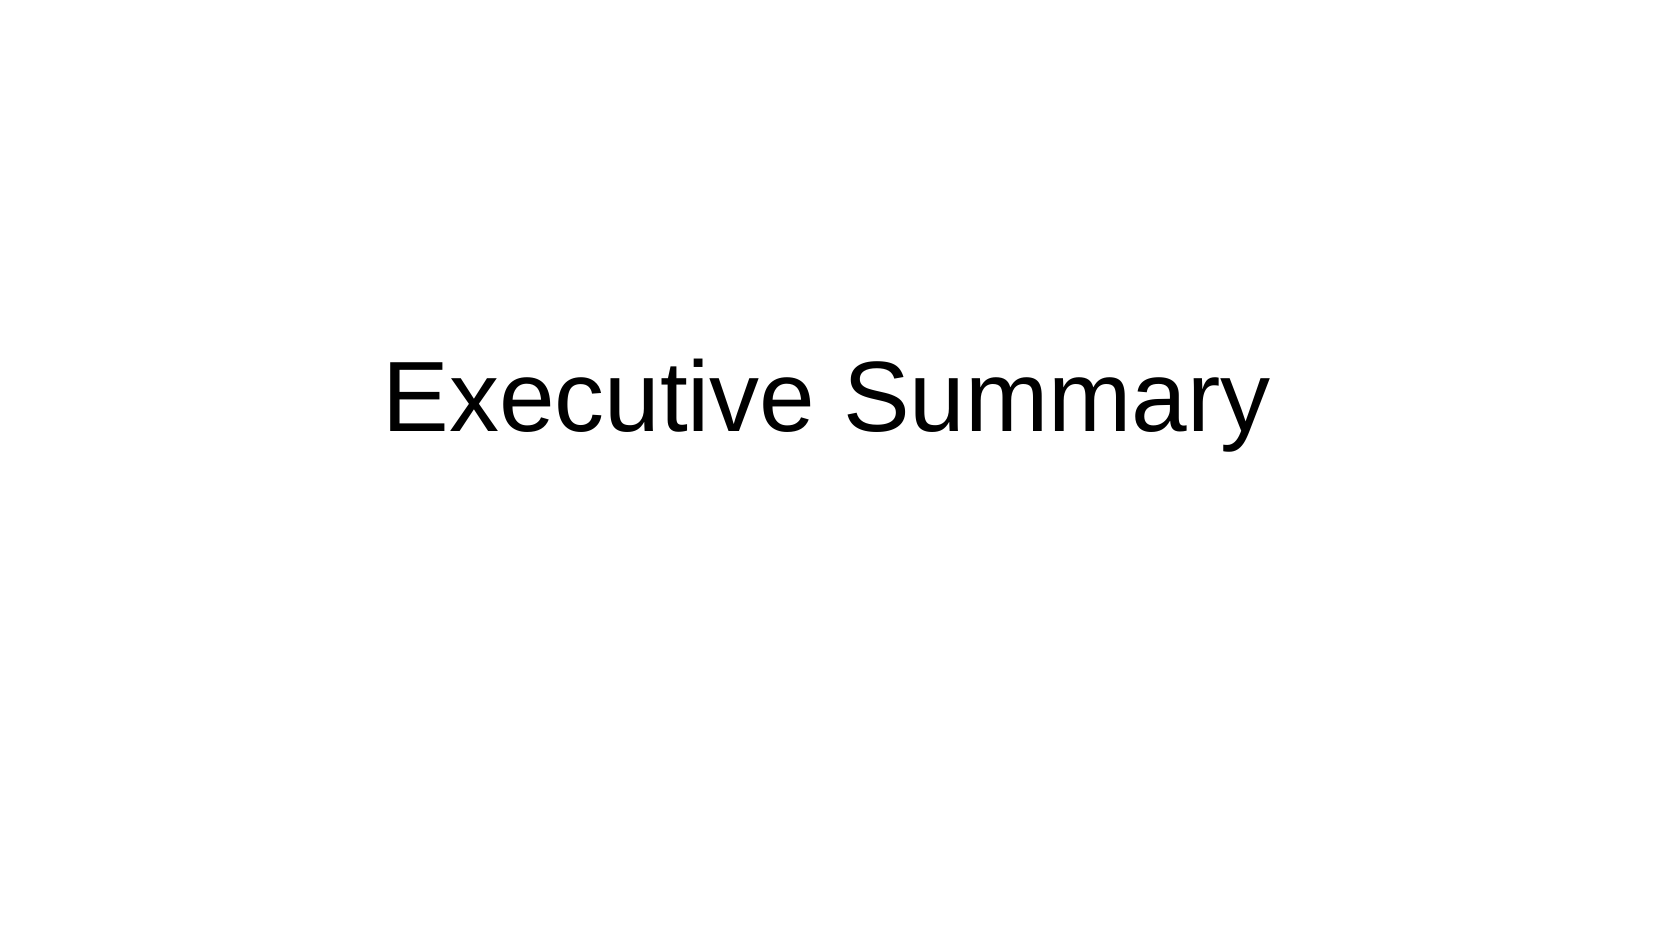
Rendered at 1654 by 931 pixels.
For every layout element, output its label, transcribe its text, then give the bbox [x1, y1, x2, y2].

subtitle Executive Summary [82, 37, 1571, 757]
